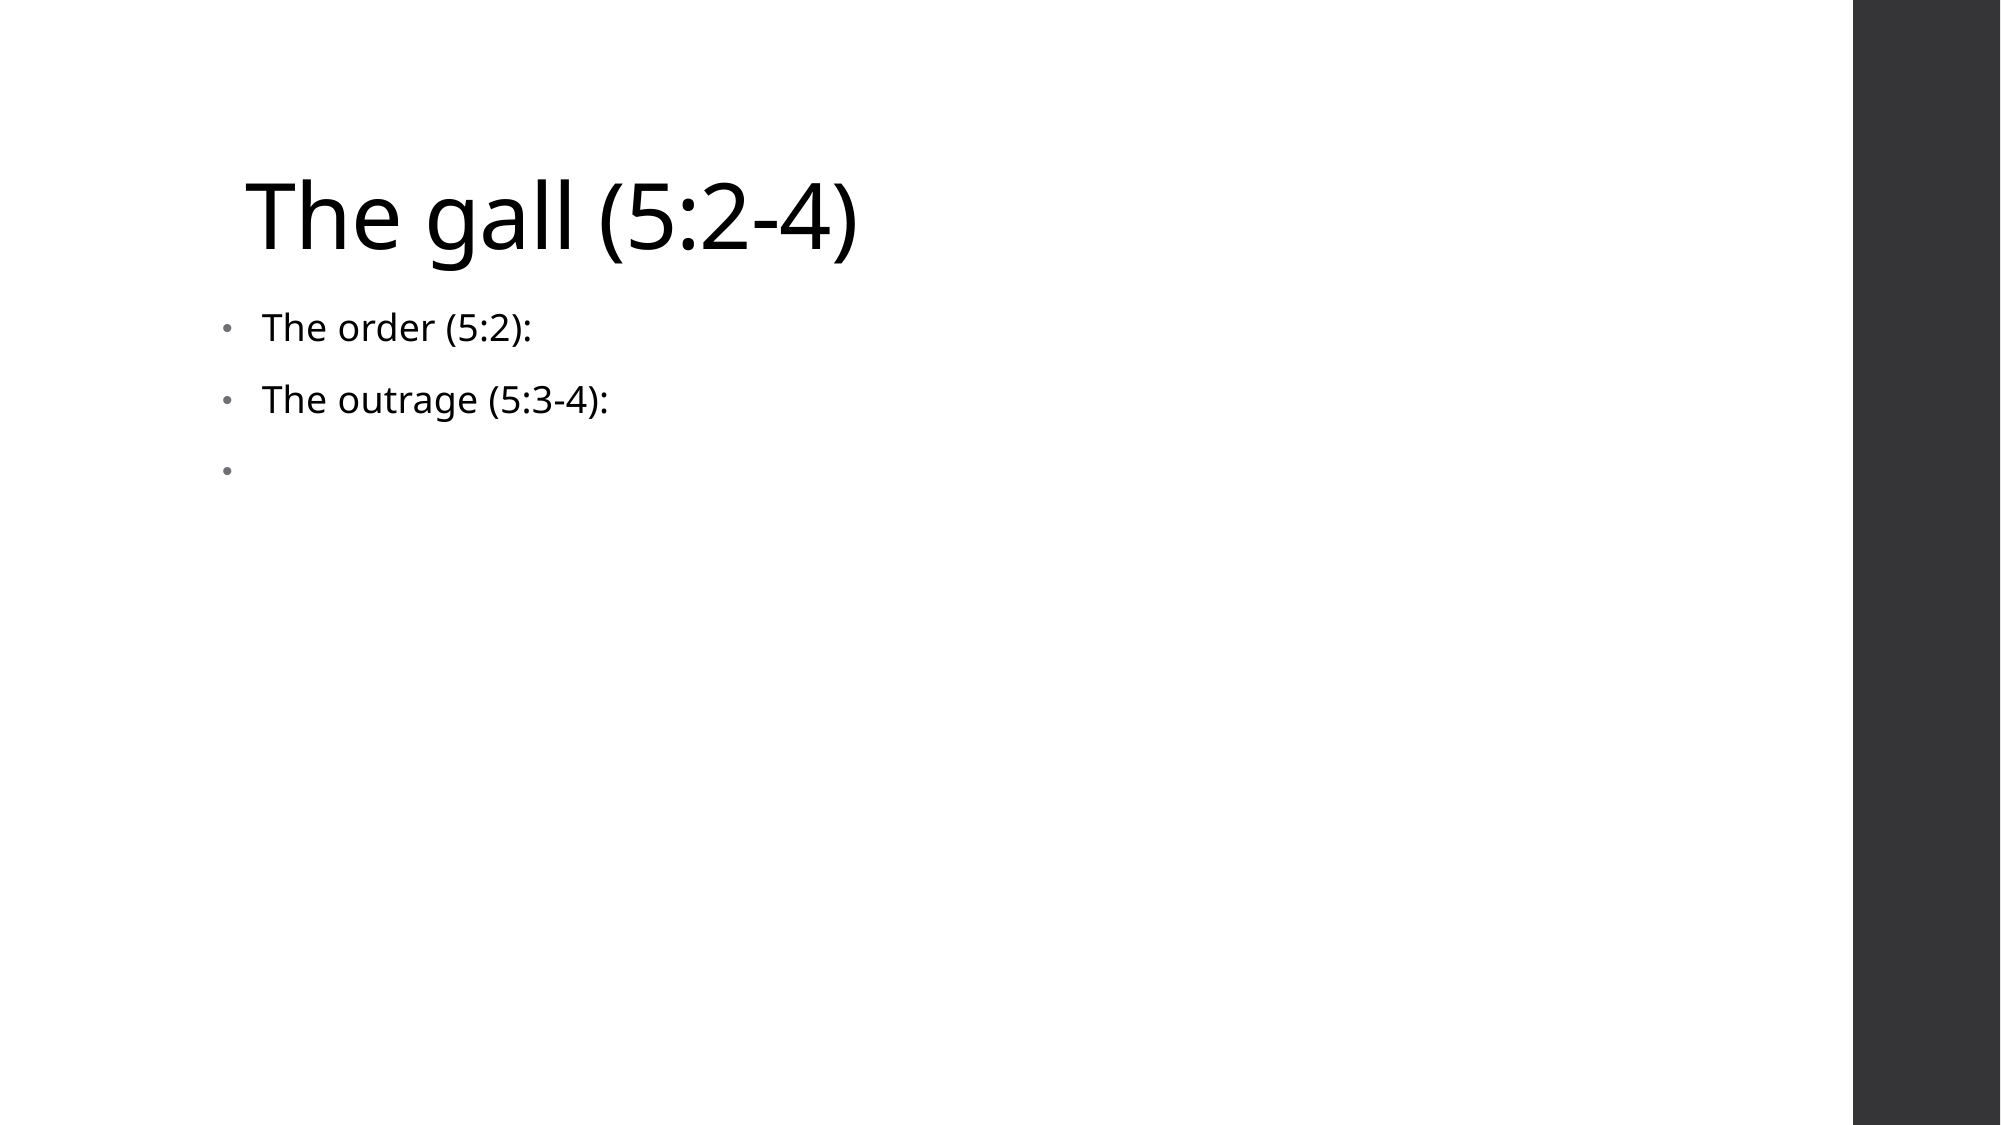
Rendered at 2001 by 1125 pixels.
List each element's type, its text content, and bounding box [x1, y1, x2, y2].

list The order (5:2): The outrage (5:3-4): [206, 299, 1617, 1014]
title The gall (5:2-4) [206, 60, 1797, 278]
